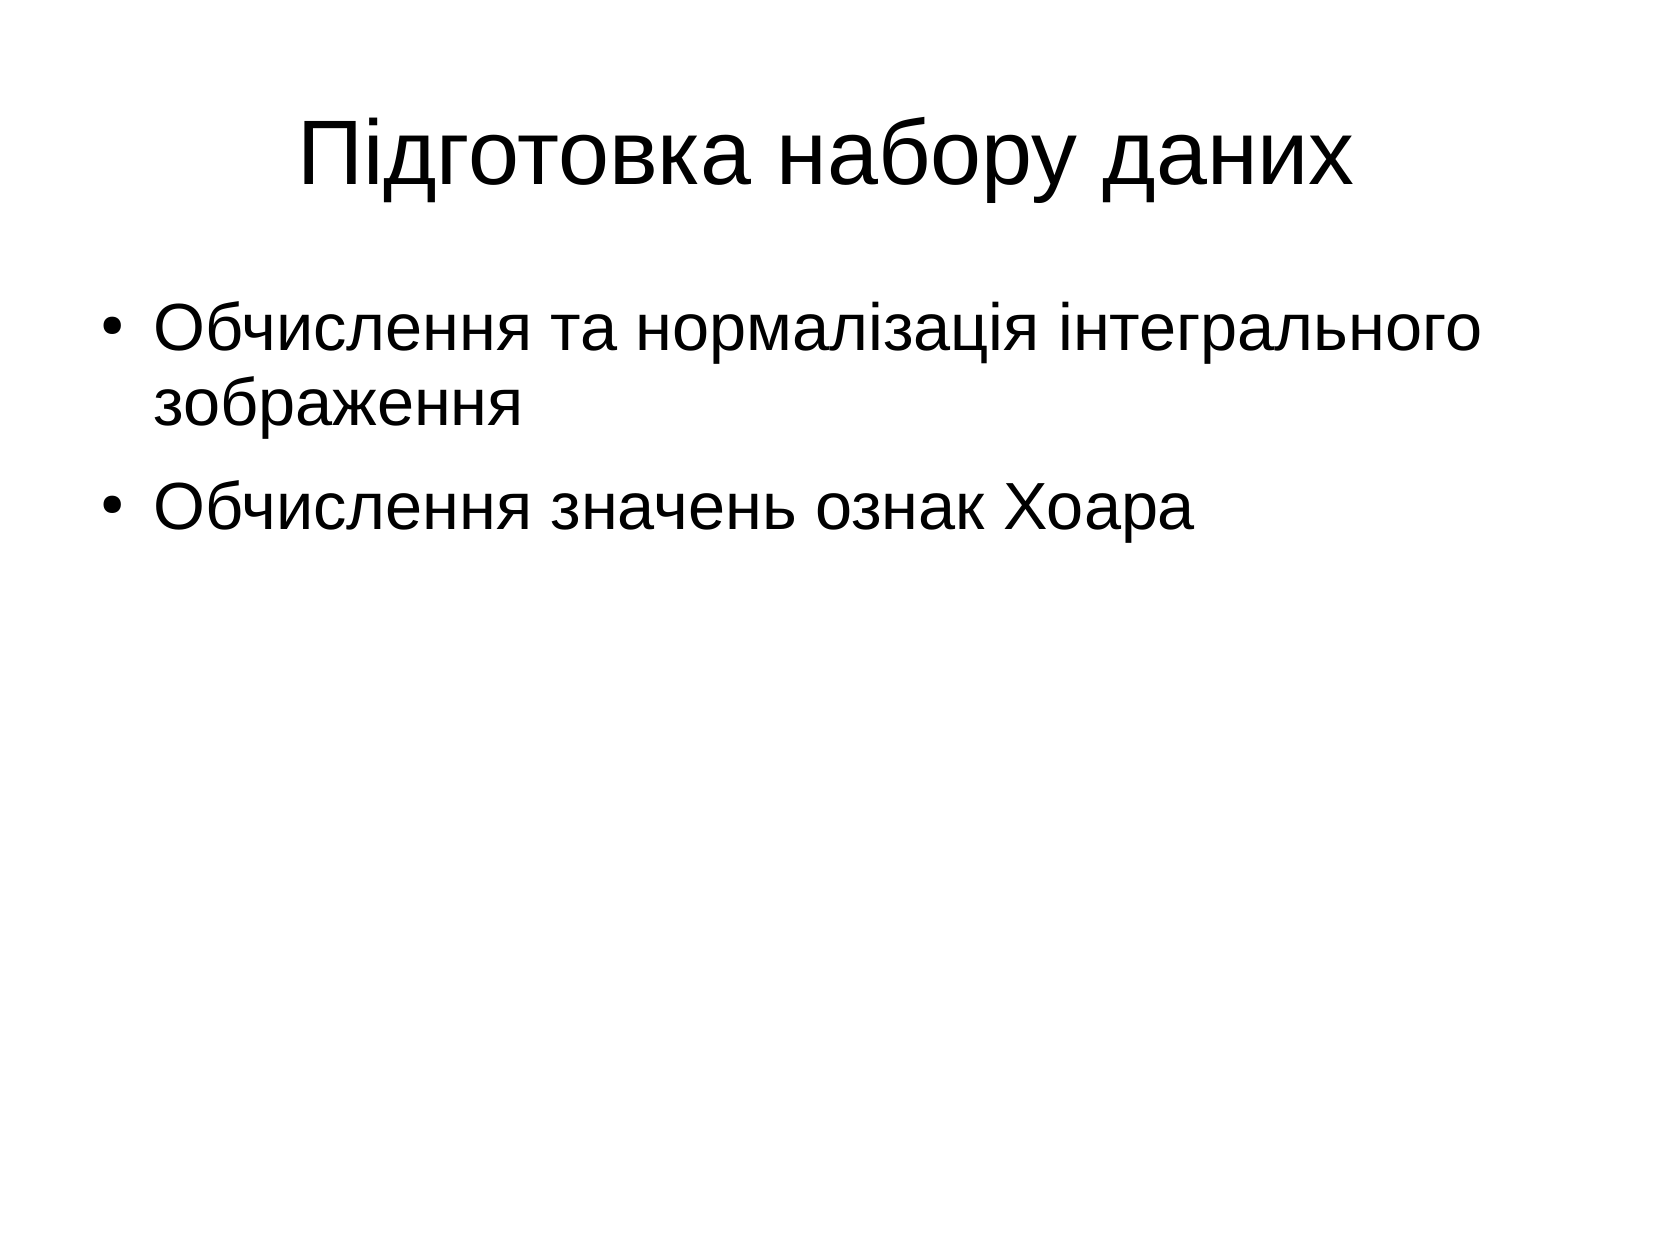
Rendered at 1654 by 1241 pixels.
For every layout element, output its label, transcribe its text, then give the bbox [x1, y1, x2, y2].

title Підготовка набору даних [82, 49, 1571, 257]
list Обчислення та нормалізація інтегрального зображення Обчислення значень ознак Хоара [82, 290, 1571, 1010]
